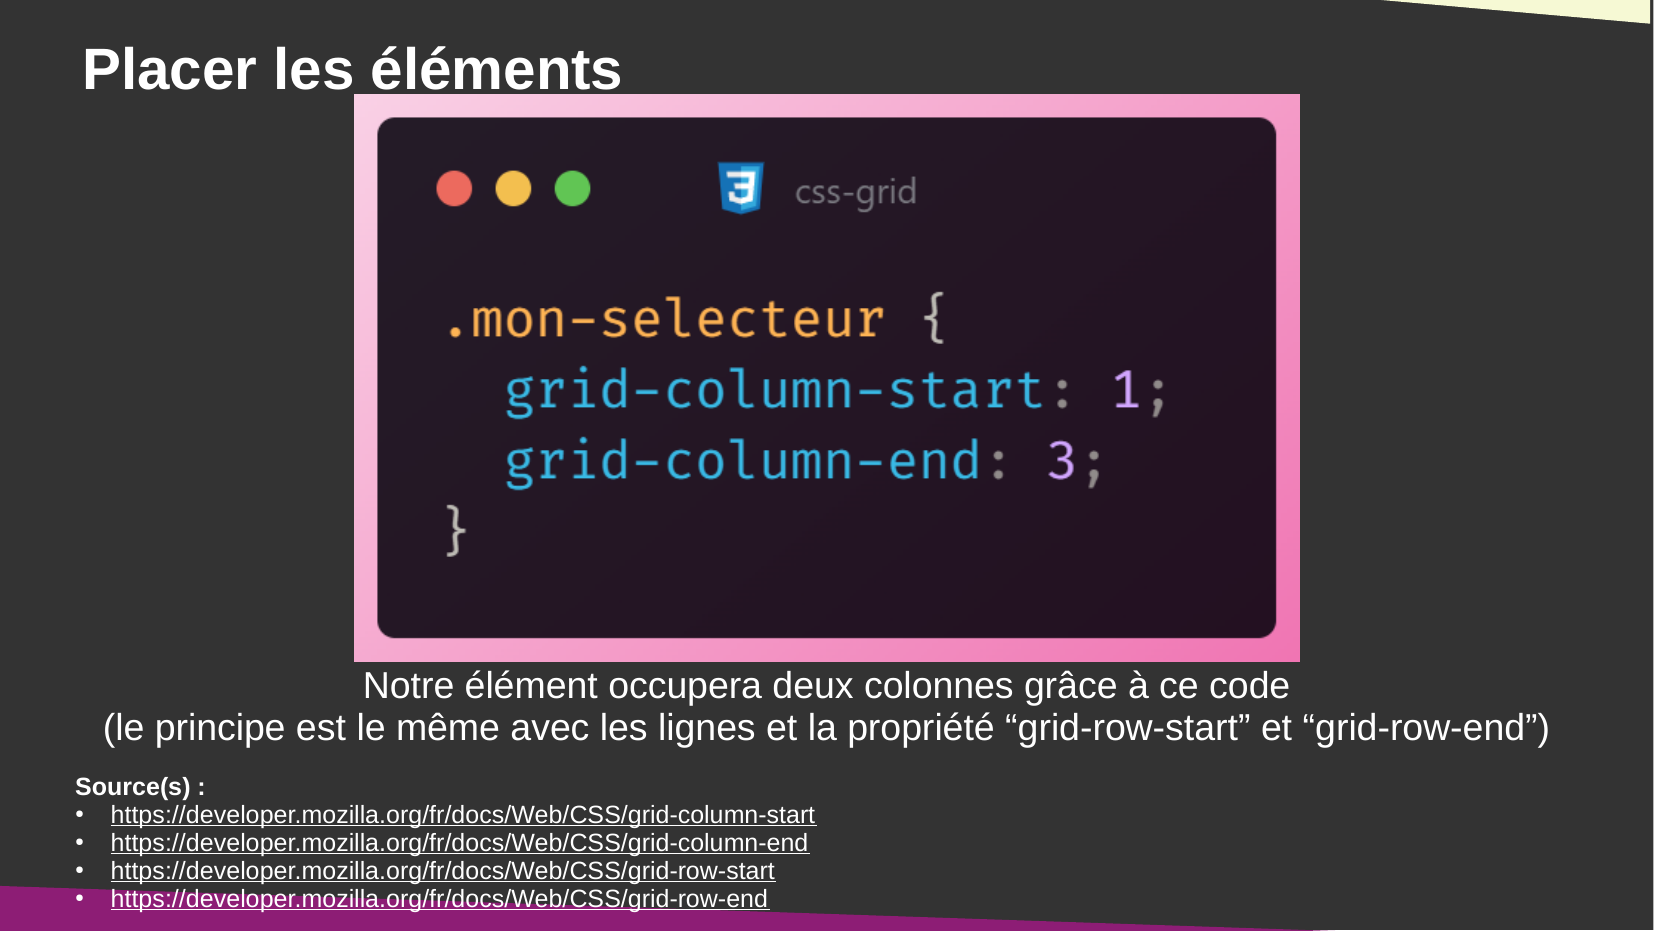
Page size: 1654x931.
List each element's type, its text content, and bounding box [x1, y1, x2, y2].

text_box Notre élément occupera deux colonnes grâce à ce code (le principe est le même avec les lignes et la propriété “grid-row-start” et “grid-row-end”) [12, 657, 1641, 799]
text_box [0, 885, 1336, 931]
text_box Source(s) : https://developer.mozilla.org/fr/docs/Web/CSS/grid-column-start https://developer.mozilla.org/fr/docs/Web/CSS/grid-column-end https://developer.mozilla.org/fr/docs/Web/CSS/grid-row-start https://developer.mozilla.org/fr/docs/Web/CSS/grid-row-end [60, 765, 1546, 920]
title Placer les éléments [82, 37, 1571, 122]
text_box [1381, 0, 1651, 24]
picture [354, 94, 1300, 662]
